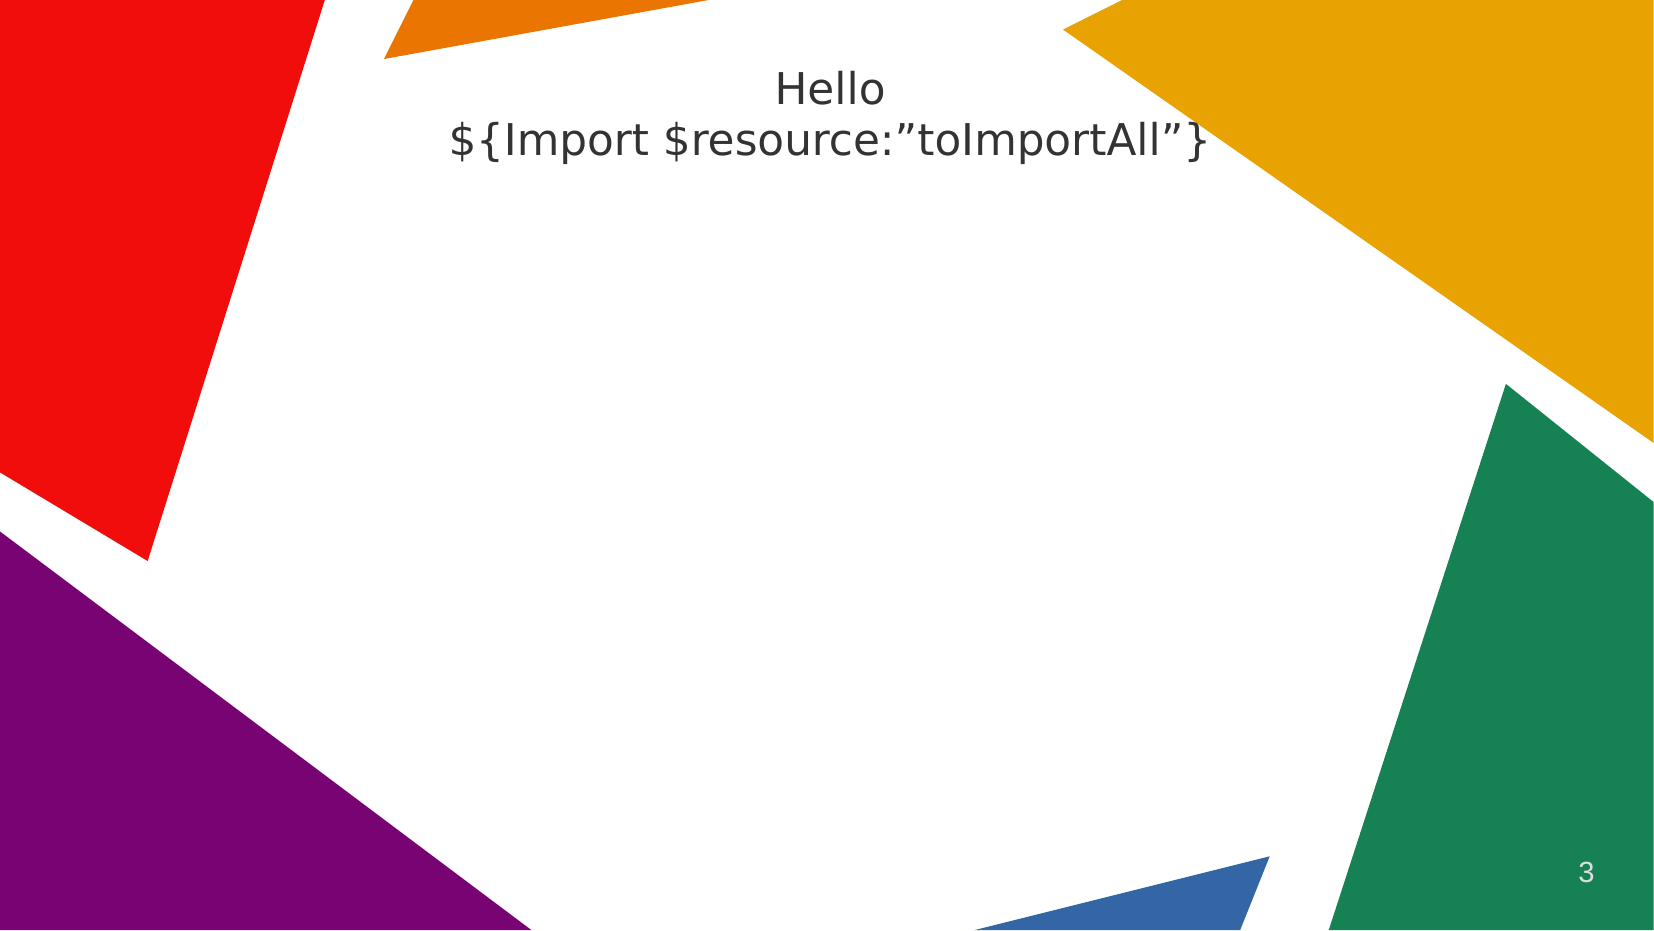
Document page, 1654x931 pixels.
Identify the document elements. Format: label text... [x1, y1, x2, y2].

title Hello ${Import $resource:”toImportAll”} [289, 37, 1372, 193]
